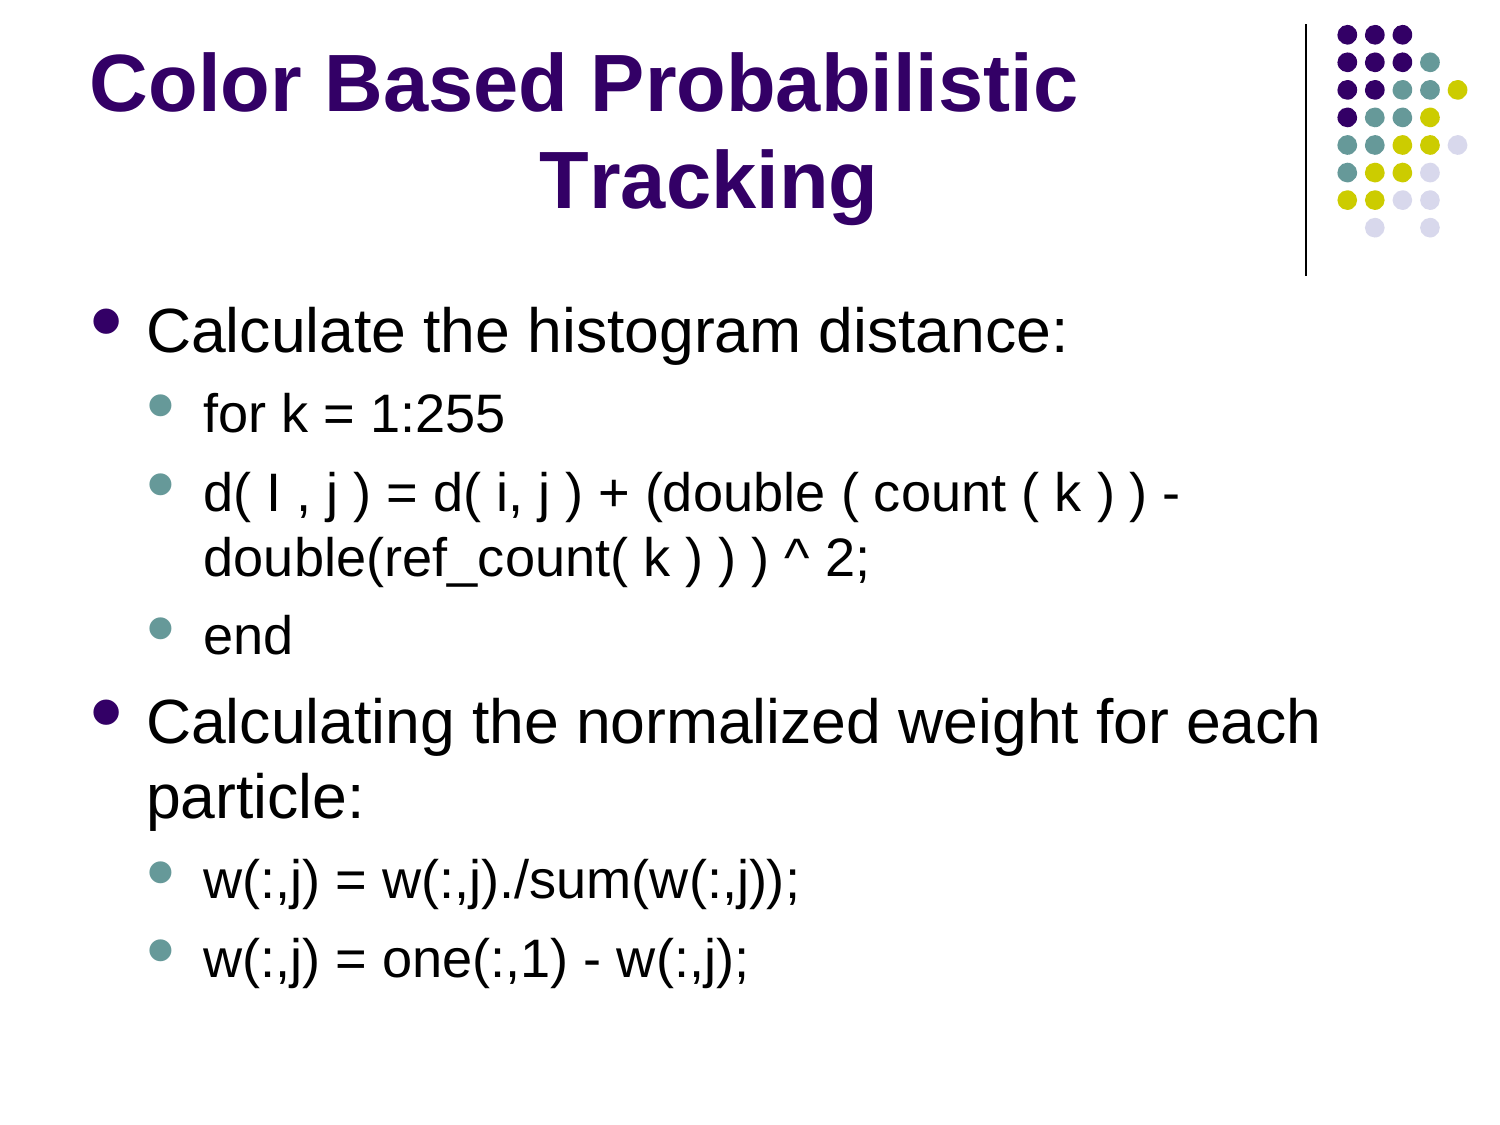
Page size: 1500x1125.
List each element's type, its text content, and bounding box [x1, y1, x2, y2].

title Color Based Probabilistic Tracking [74, 20, 1313, 233]
list Calculate the histogram distance: for k = 1:255 d( I , j ) = d( i, j ) + (double ( count ( k ) ) - double(ref_count( k ) ) ) ^ 2; end Calculating the normalized weight for each particle: w(:,j) = w(:,j)./sum(w(:,j)); w(:,j) = one(:,1) - w(:,j); [75, 282, 1426, 1006]
